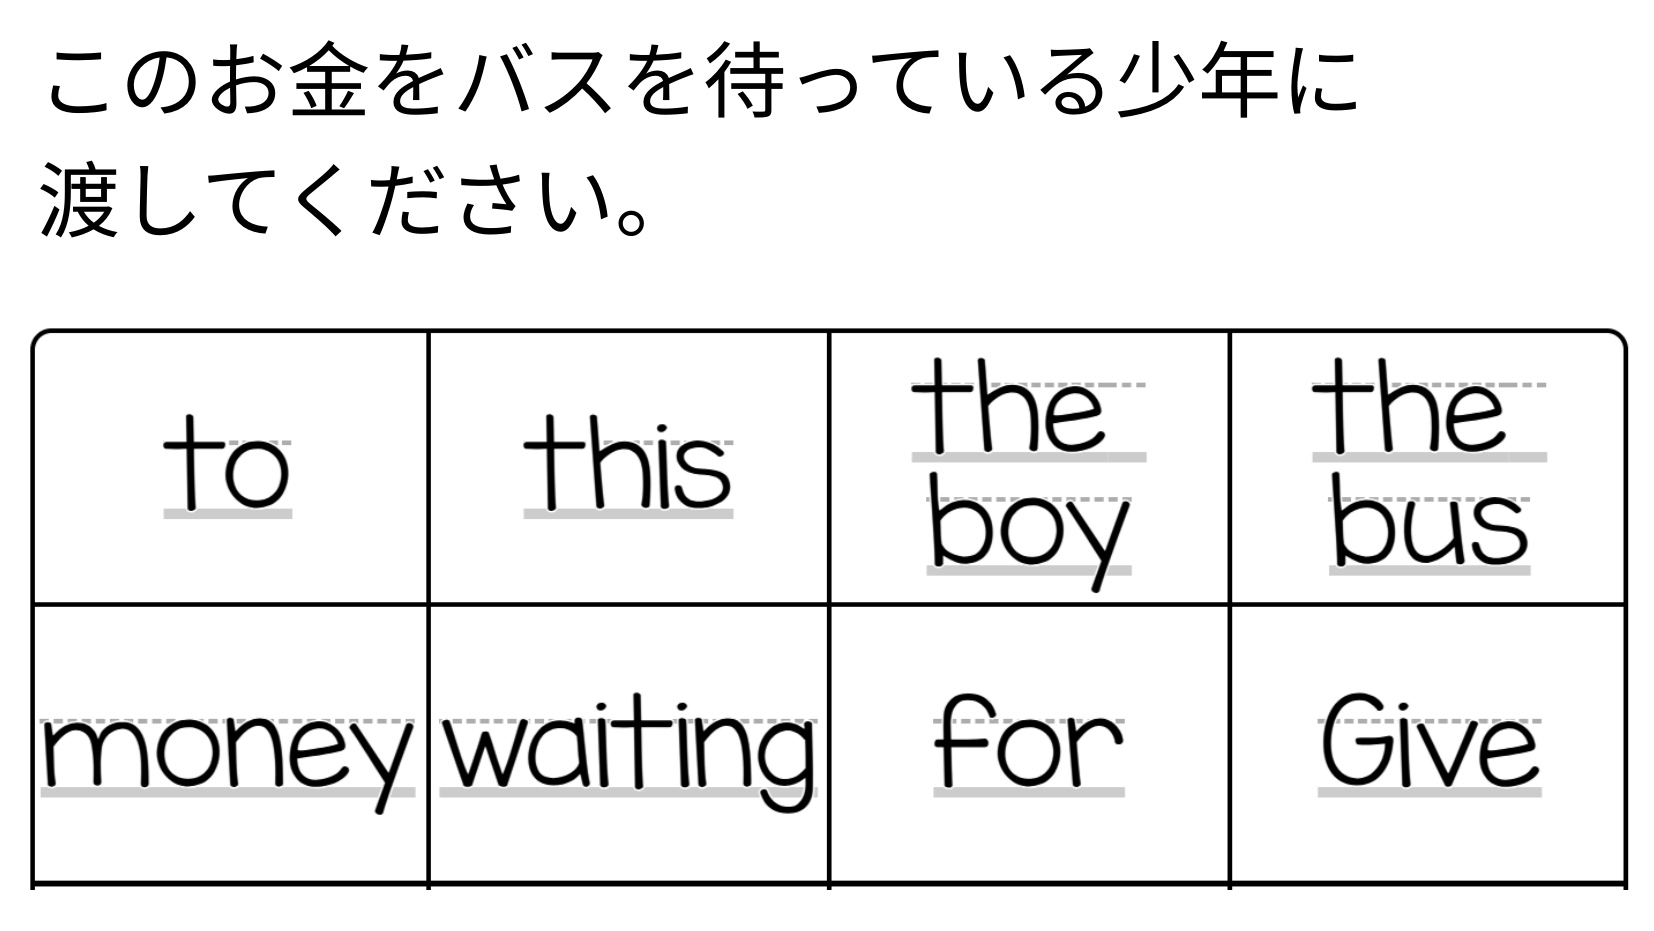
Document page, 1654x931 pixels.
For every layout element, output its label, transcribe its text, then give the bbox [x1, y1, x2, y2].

title このお金をバスを待っている少年に 渡してください。 [37, 19, 1613, 252]
picture [20, 325, 1634, 890]
